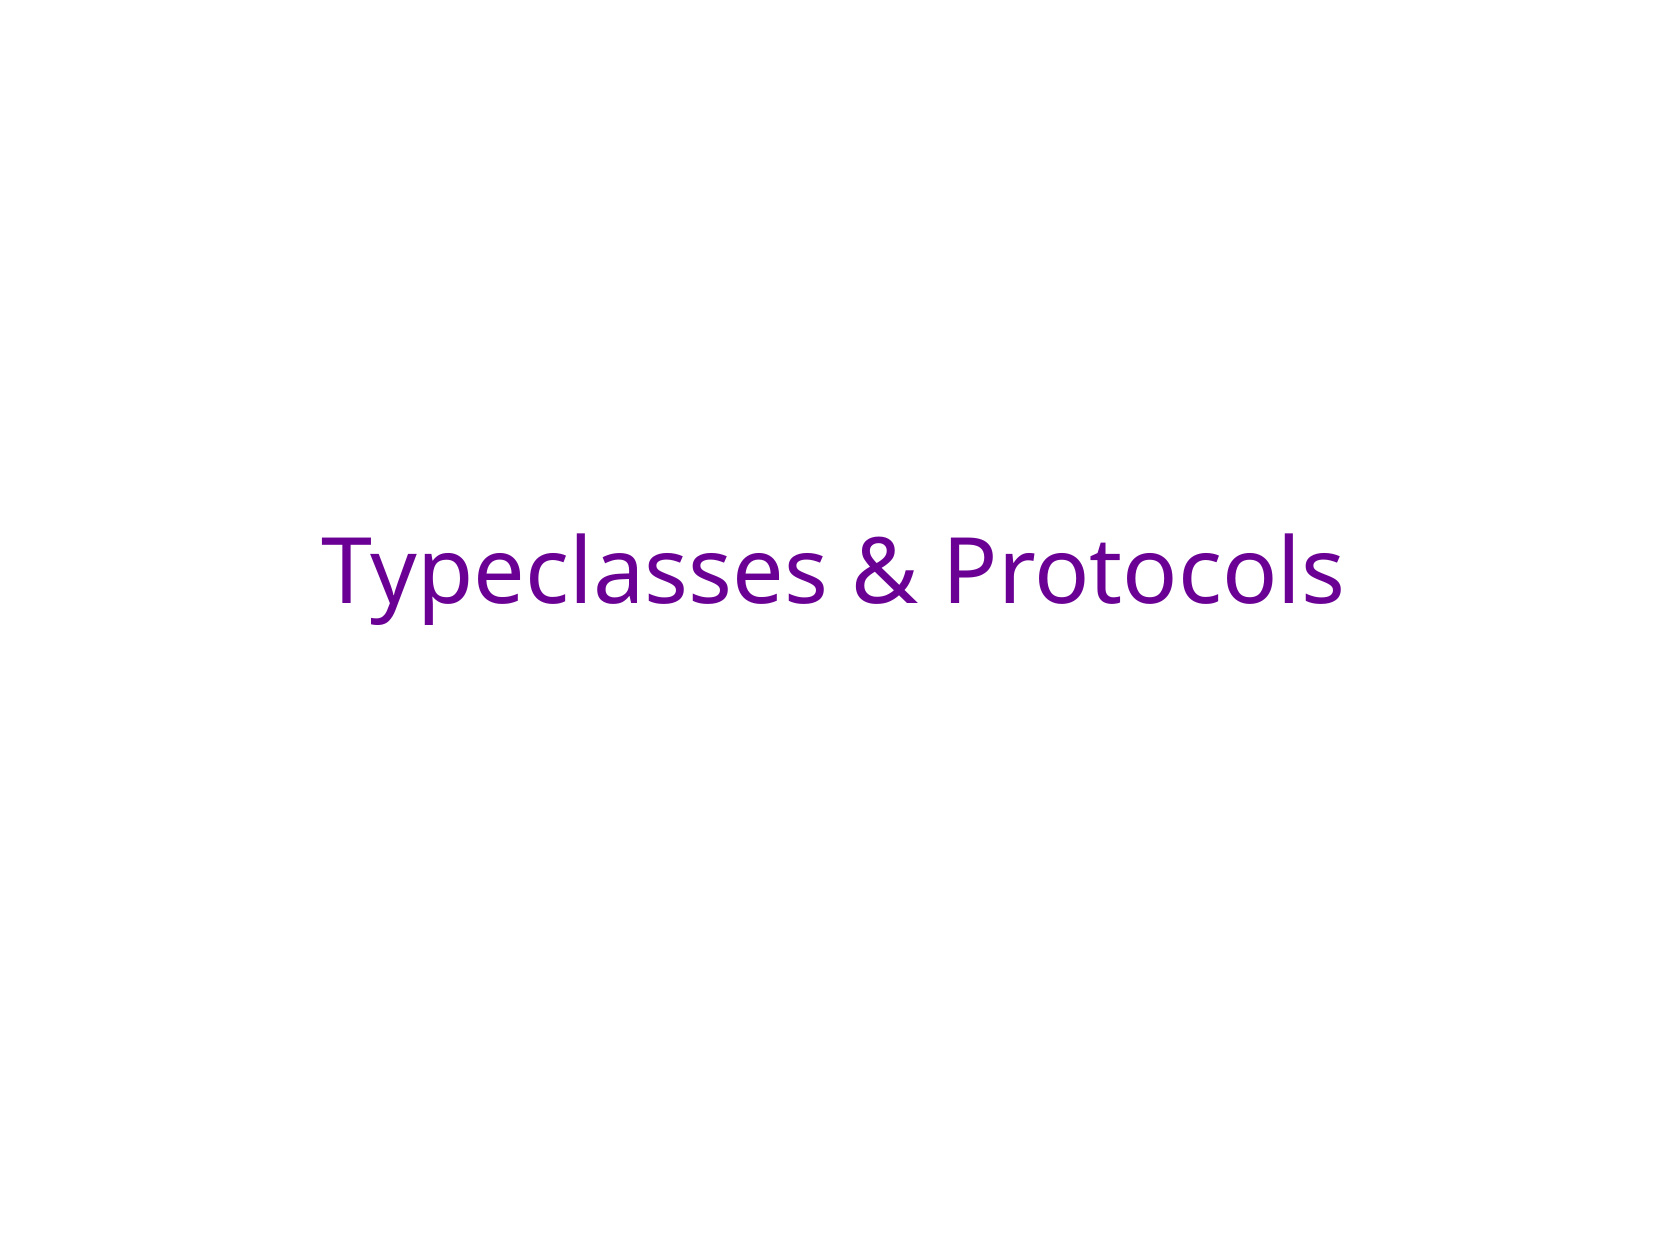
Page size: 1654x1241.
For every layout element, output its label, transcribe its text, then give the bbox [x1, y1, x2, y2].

title Typeclasses & Protocols [90, 465, 1579, 673]
